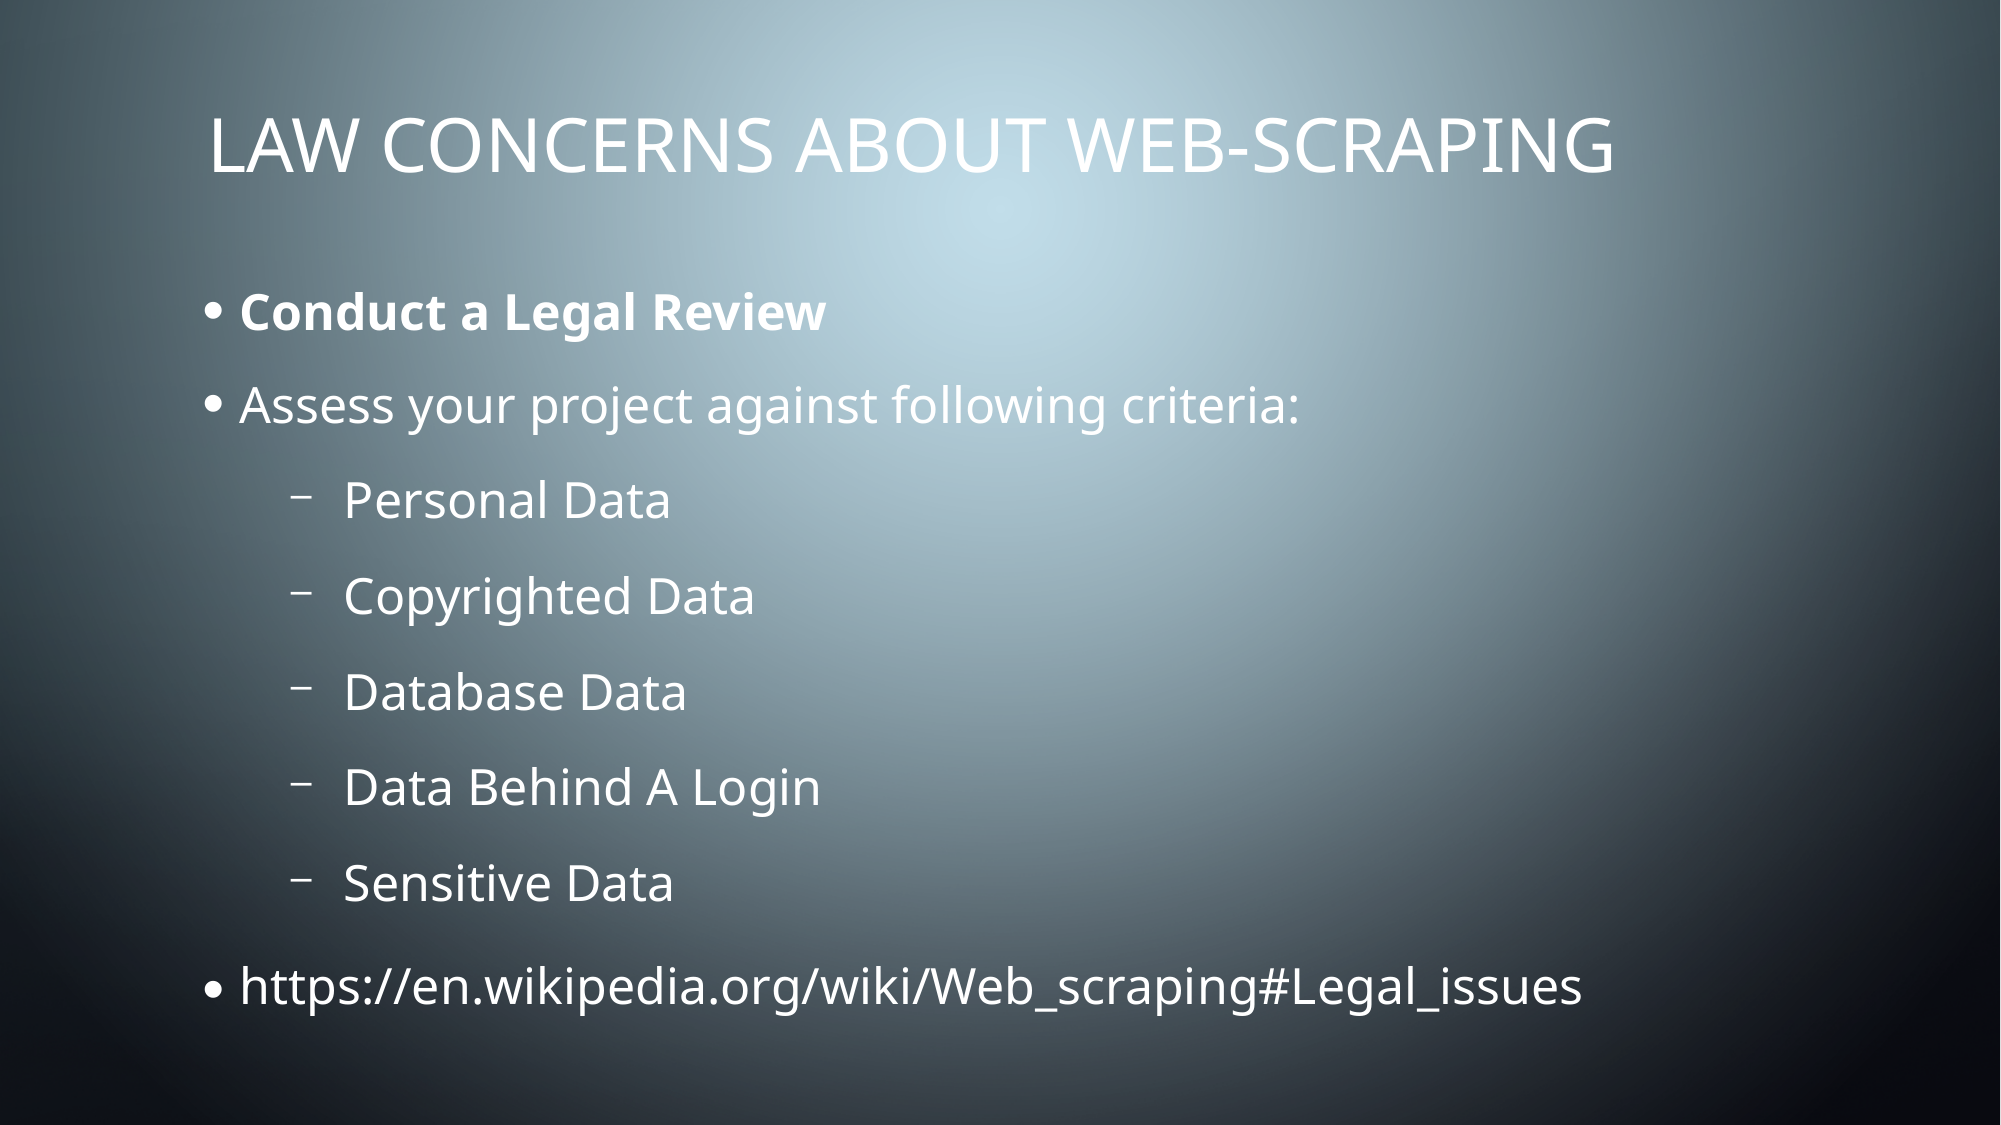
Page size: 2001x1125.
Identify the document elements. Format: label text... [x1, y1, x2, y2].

title LAW CONCERNS About web-scraping [192, 26, 1818, 270]
list Conduct a Legal Review Assess your project against following criteria: Personal Data Copyrighted Data Database Data Data Behind A Login Sensitive Data https://en.wikipedia.org/wiki/Web_scraping#Legal_issues [187, 260, 1813, 1063]
picture [0, 0, 2001, 1125]
